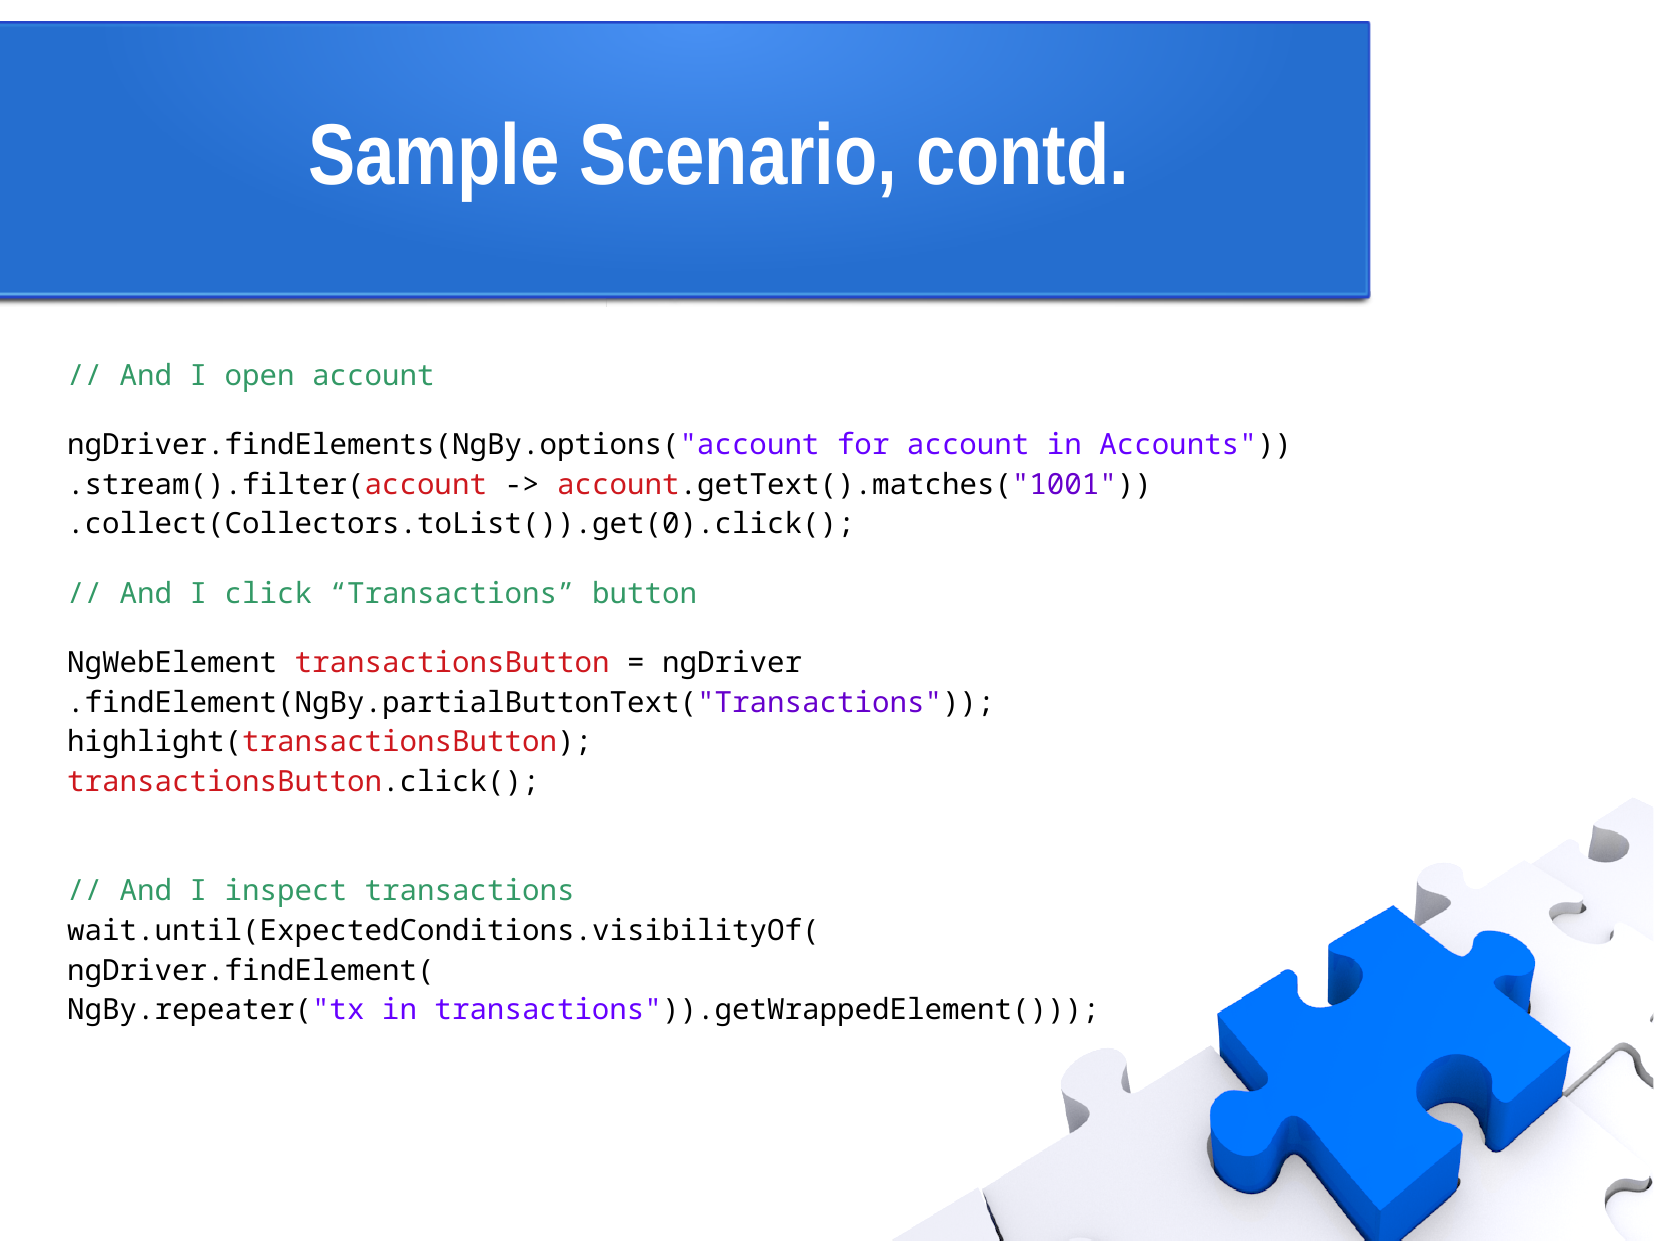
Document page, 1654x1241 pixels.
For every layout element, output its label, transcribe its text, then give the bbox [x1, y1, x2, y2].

picture [872, 655, 1654, 1241]
title Sample Scenario, contd. [82, 49, 1356, 257]
picture [0, 21, 1375, 307]
list // And I open account ngDriver.findElements(NgBy.options("account for account in Accounts")) .stream().filter(account -> account.getText().matches("1001")) .collect(Collectors.toList()).get(0).click(); // And I click “Transactions” button NgWebElement transactionsButton = ngDriver .findElement(NgBy.partialButtonText("Transactions")); highlight(transactionsButton); transactionsButton.click(); // And I inspect transactions wait.until(ExpectedConditions.visibilityOf( ngDriver.findElement( NgBy.repeater("tx in transactions")).getWrappedElement())); [67, 285, 1366, 1126]
